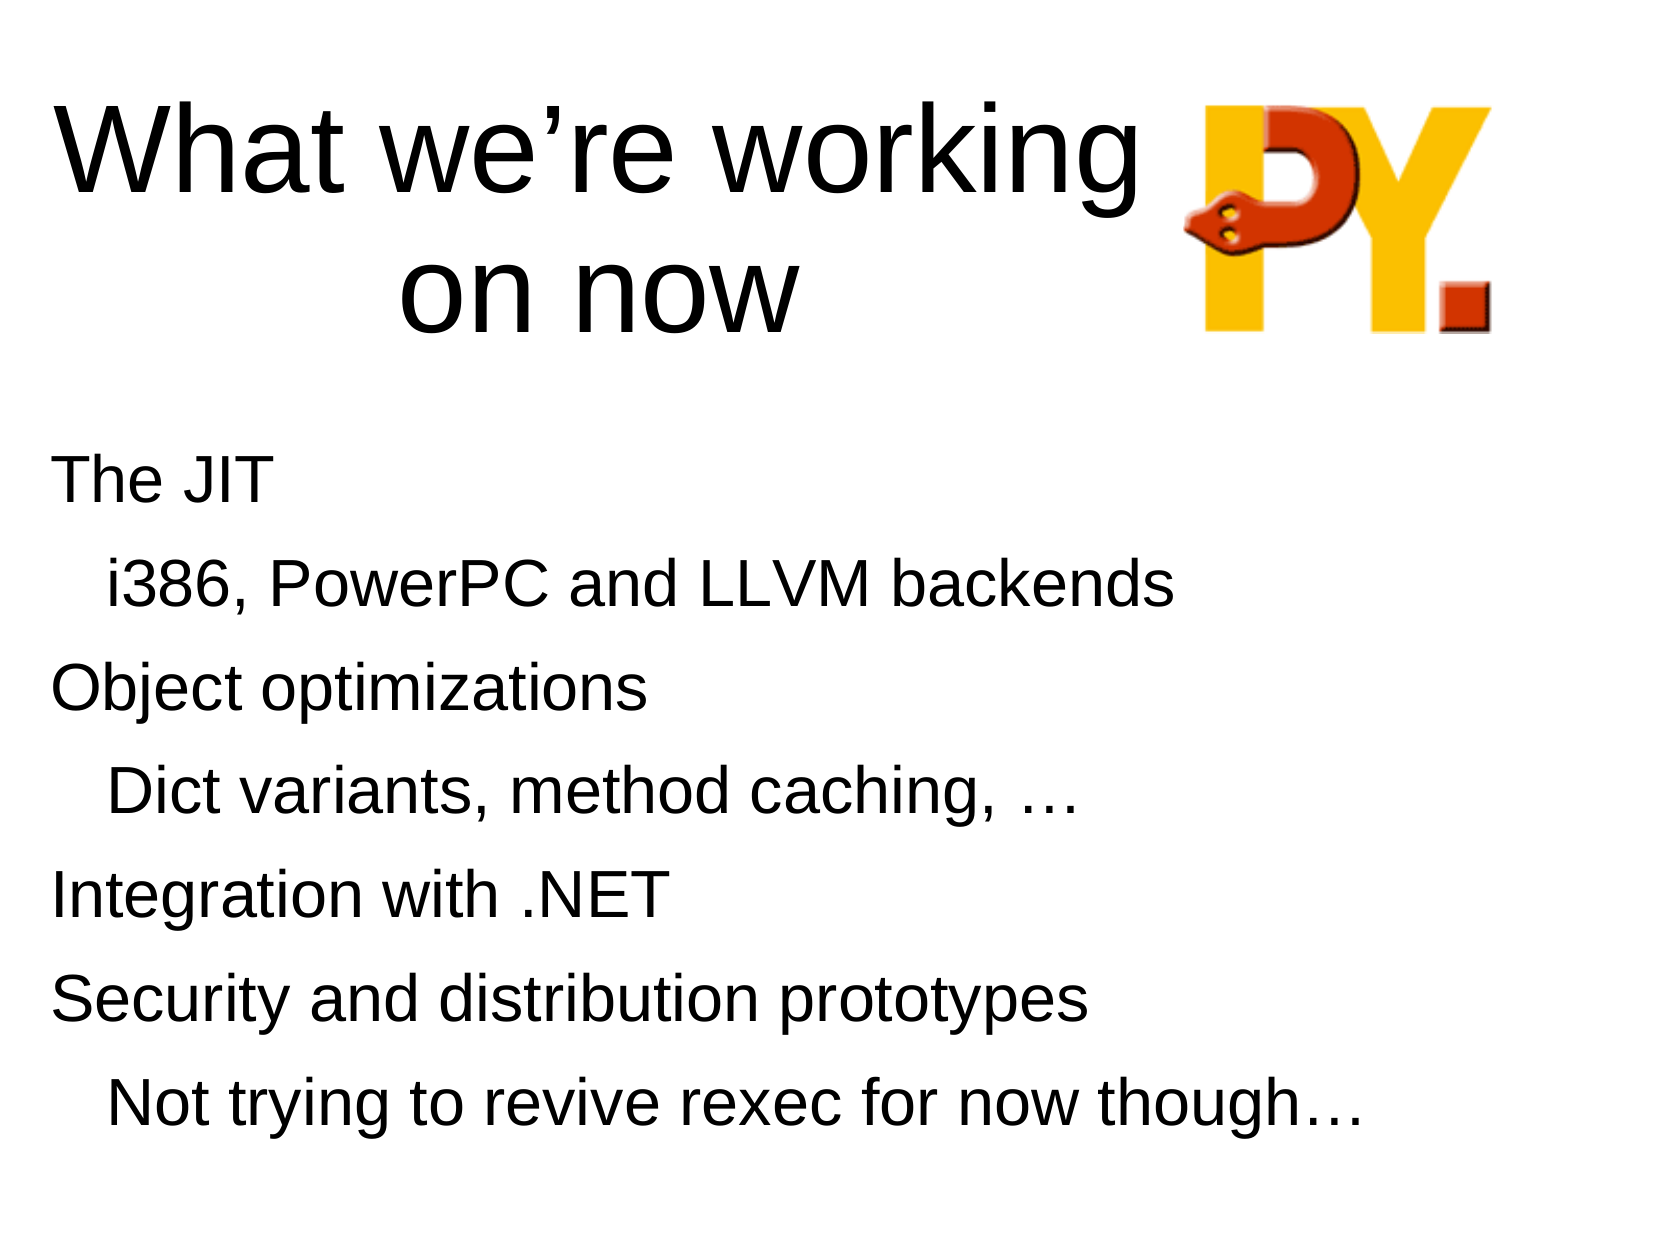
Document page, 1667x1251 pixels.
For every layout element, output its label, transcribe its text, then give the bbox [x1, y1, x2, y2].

list The JIT i386, PowerPC and LLVM backends Object optimizations Dict variants, method caching, … Integration with .NET Security and distribution prototypes Not trying to revive rexec for now though… [0, 433, 1667, 1167]
picture [1183, 104, 1494, 334]
title What we’re working on now [37, 62, 1161, 376]
